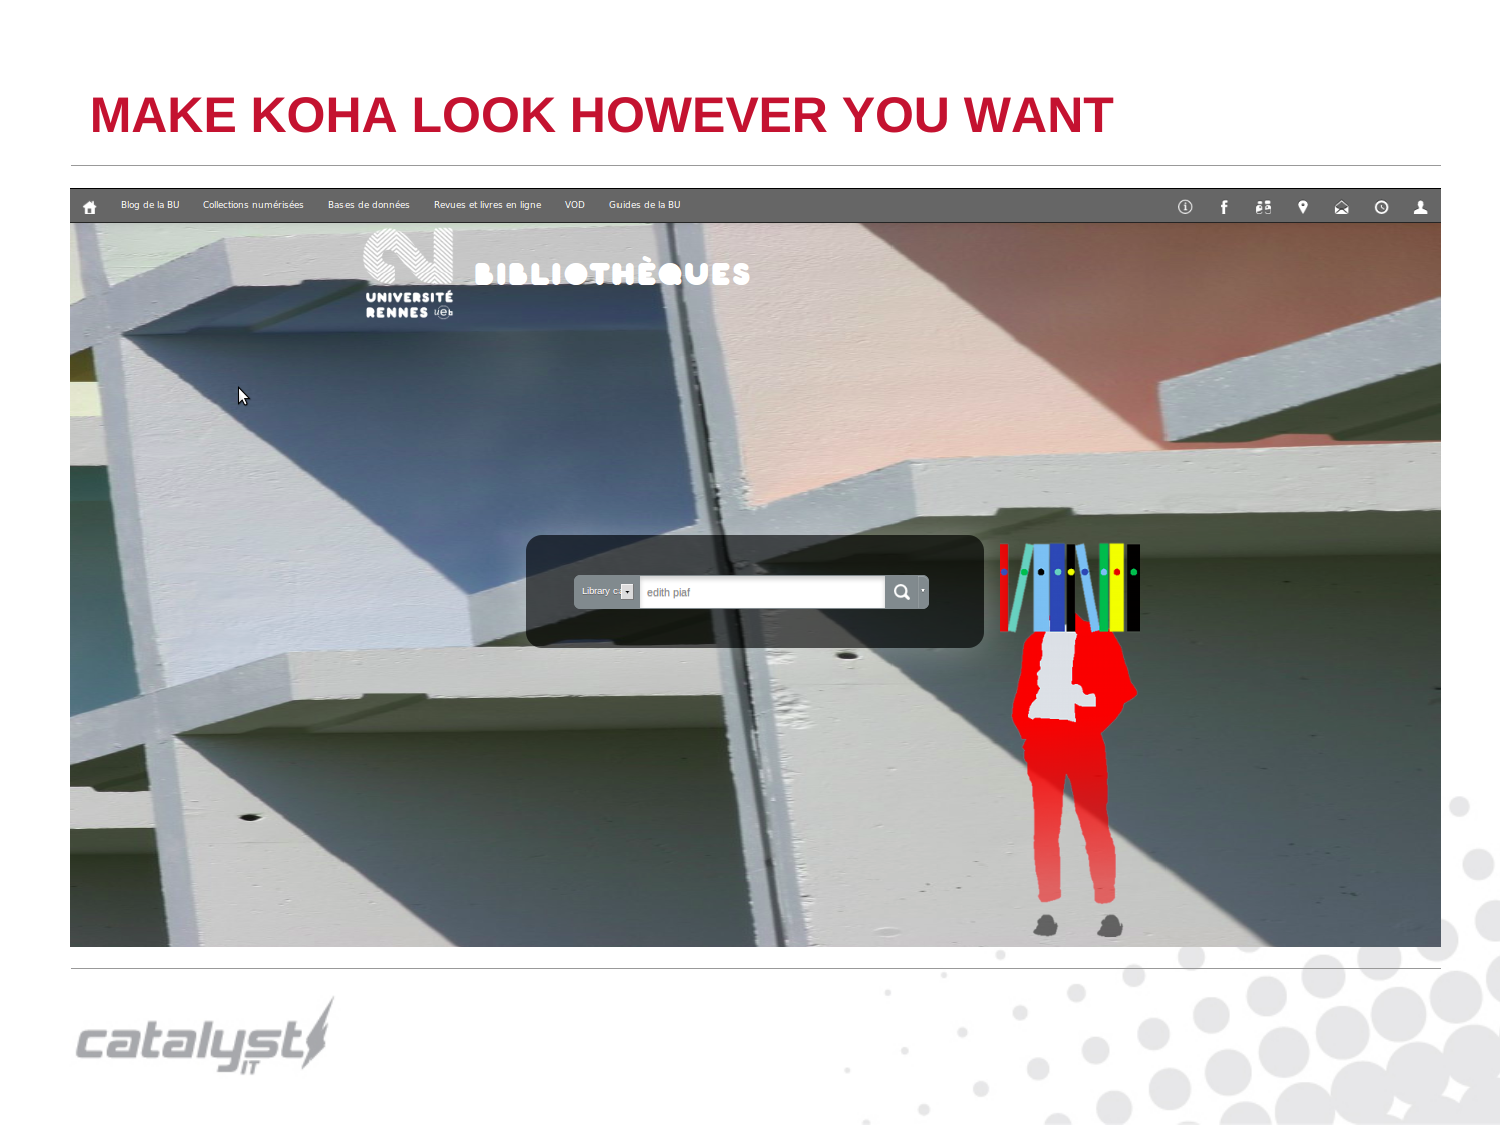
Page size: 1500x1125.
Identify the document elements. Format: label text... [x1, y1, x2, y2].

title MAKE KOHA LOOK HOWEVER YOU WANT [75, 59, 1425, 166]
picture [0, 0, 1500, 1125]
